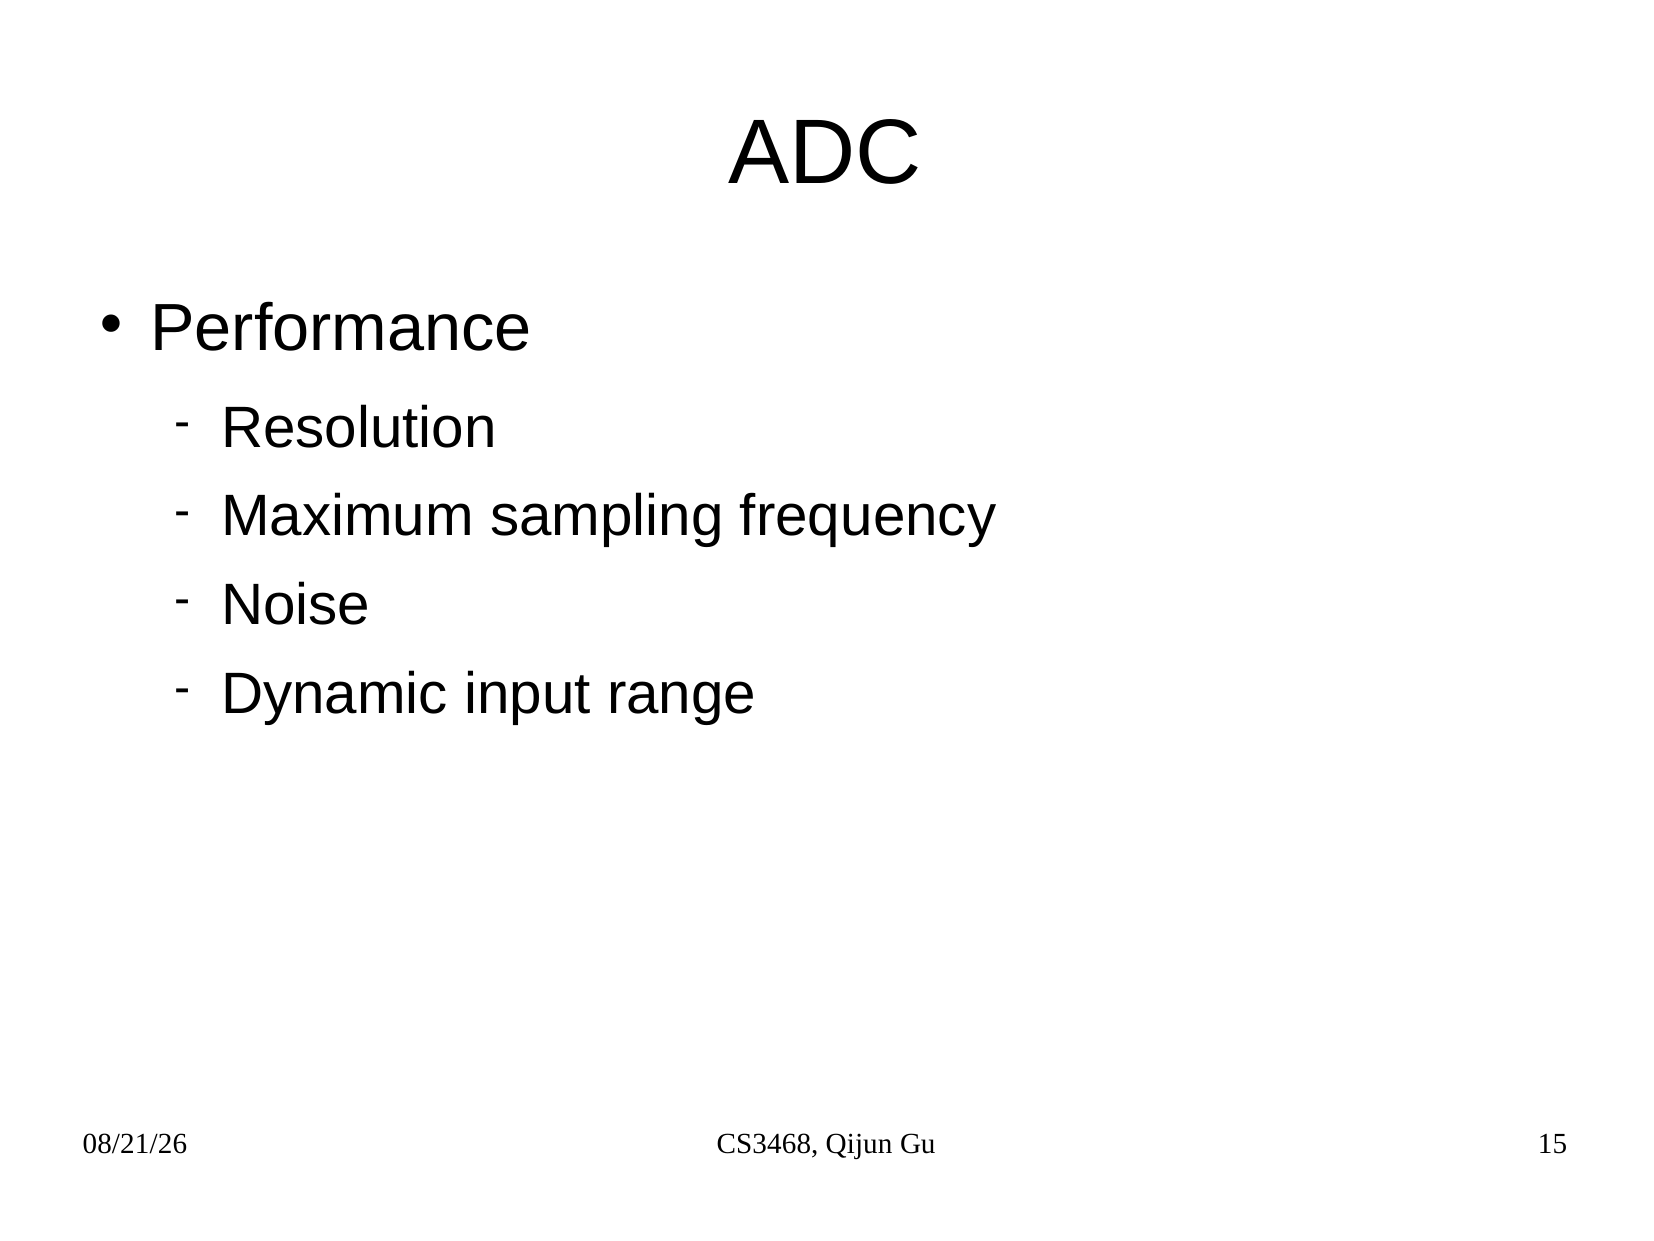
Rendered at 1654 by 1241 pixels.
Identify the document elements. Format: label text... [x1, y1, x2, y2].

list Performance Resolution Maximum sampling frequency Noise Dynamic input range [82, 290, 1568, 1091]
title ADC [82, 56, 1568, 247]
